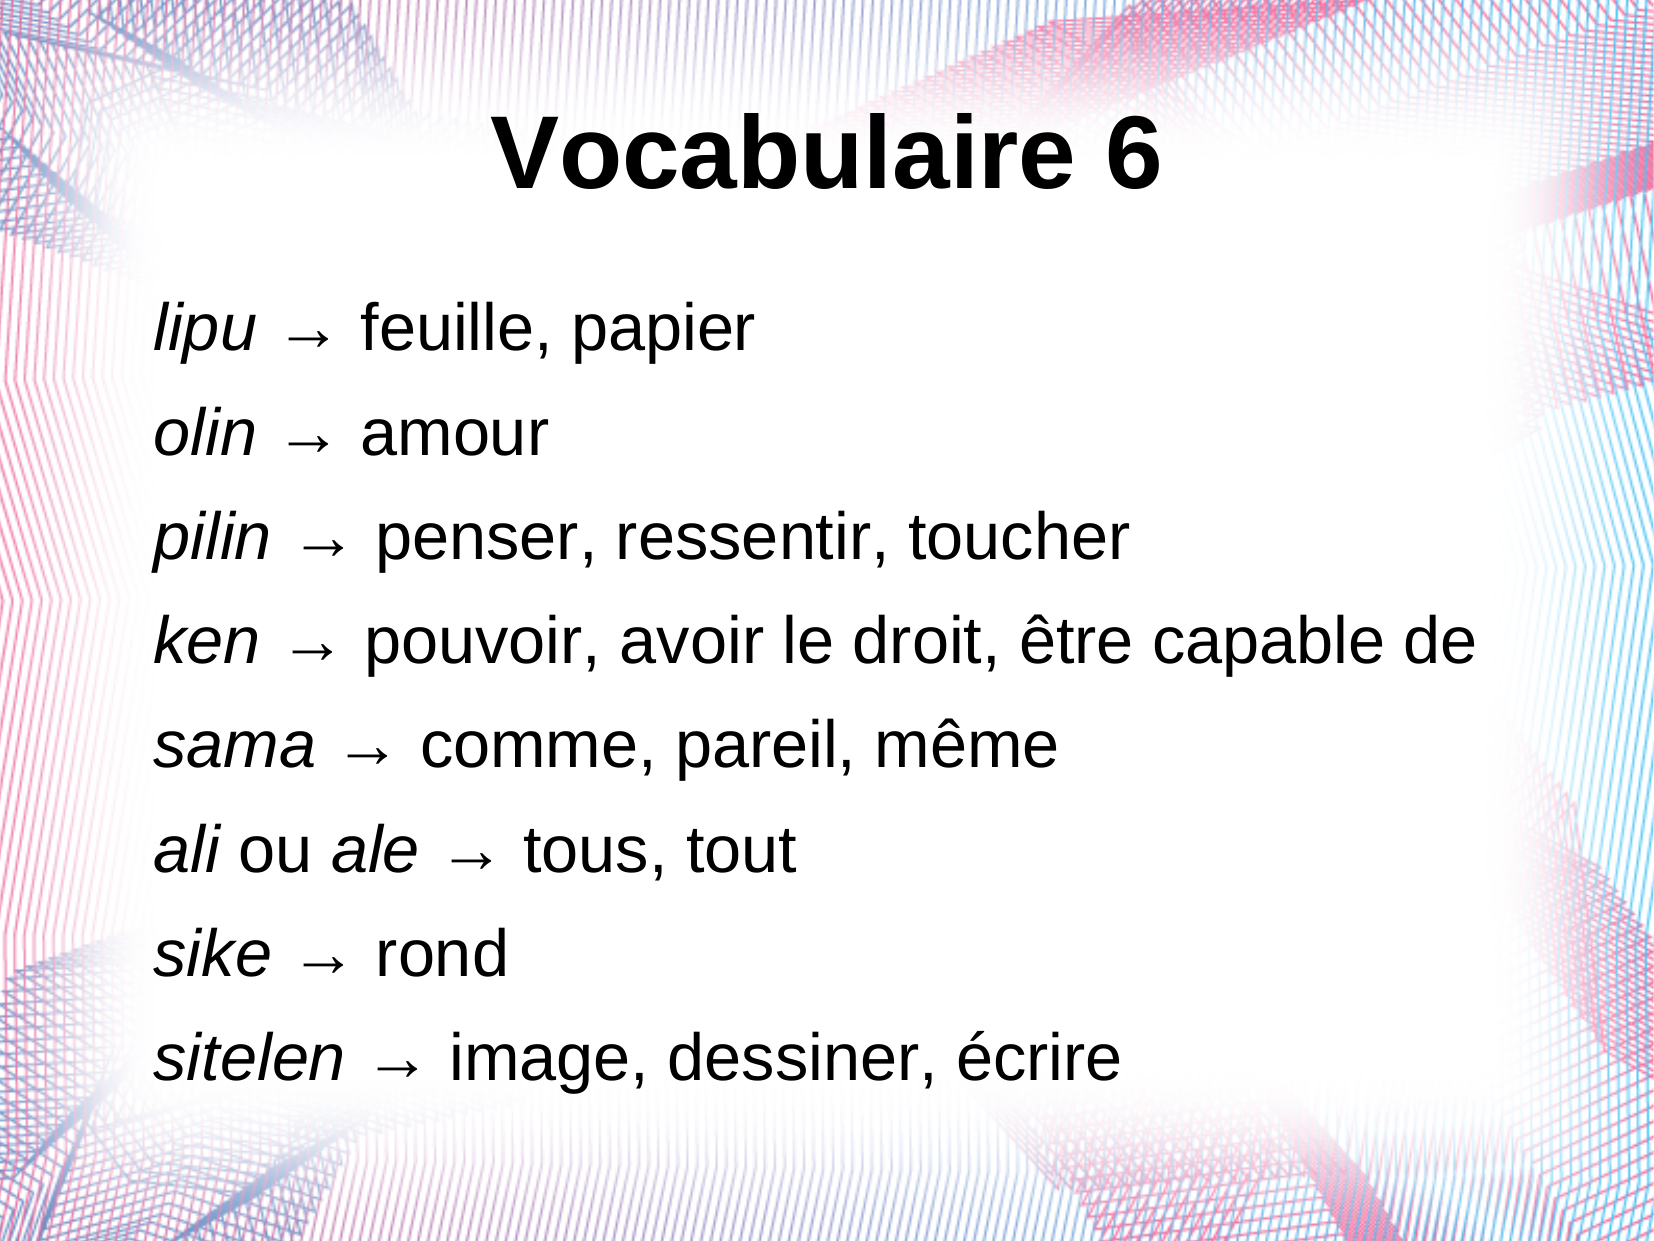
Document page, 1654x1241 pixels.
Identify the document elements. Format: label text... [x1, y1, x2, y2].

list lipu → feuille, papier olin → amour pilin → penser, ressentir, toucher ken → pouvoir, avoir le droit, être capable de sama → comme, pareil, même ali ou ale → tous, tout sike → rond sitelen → image, dessiner, écrire [82, 290, 1571, 1096]
title Vocabulaire 6 [82, 49, 1571, 257]
picture [0, 0, 1654, 1241]
